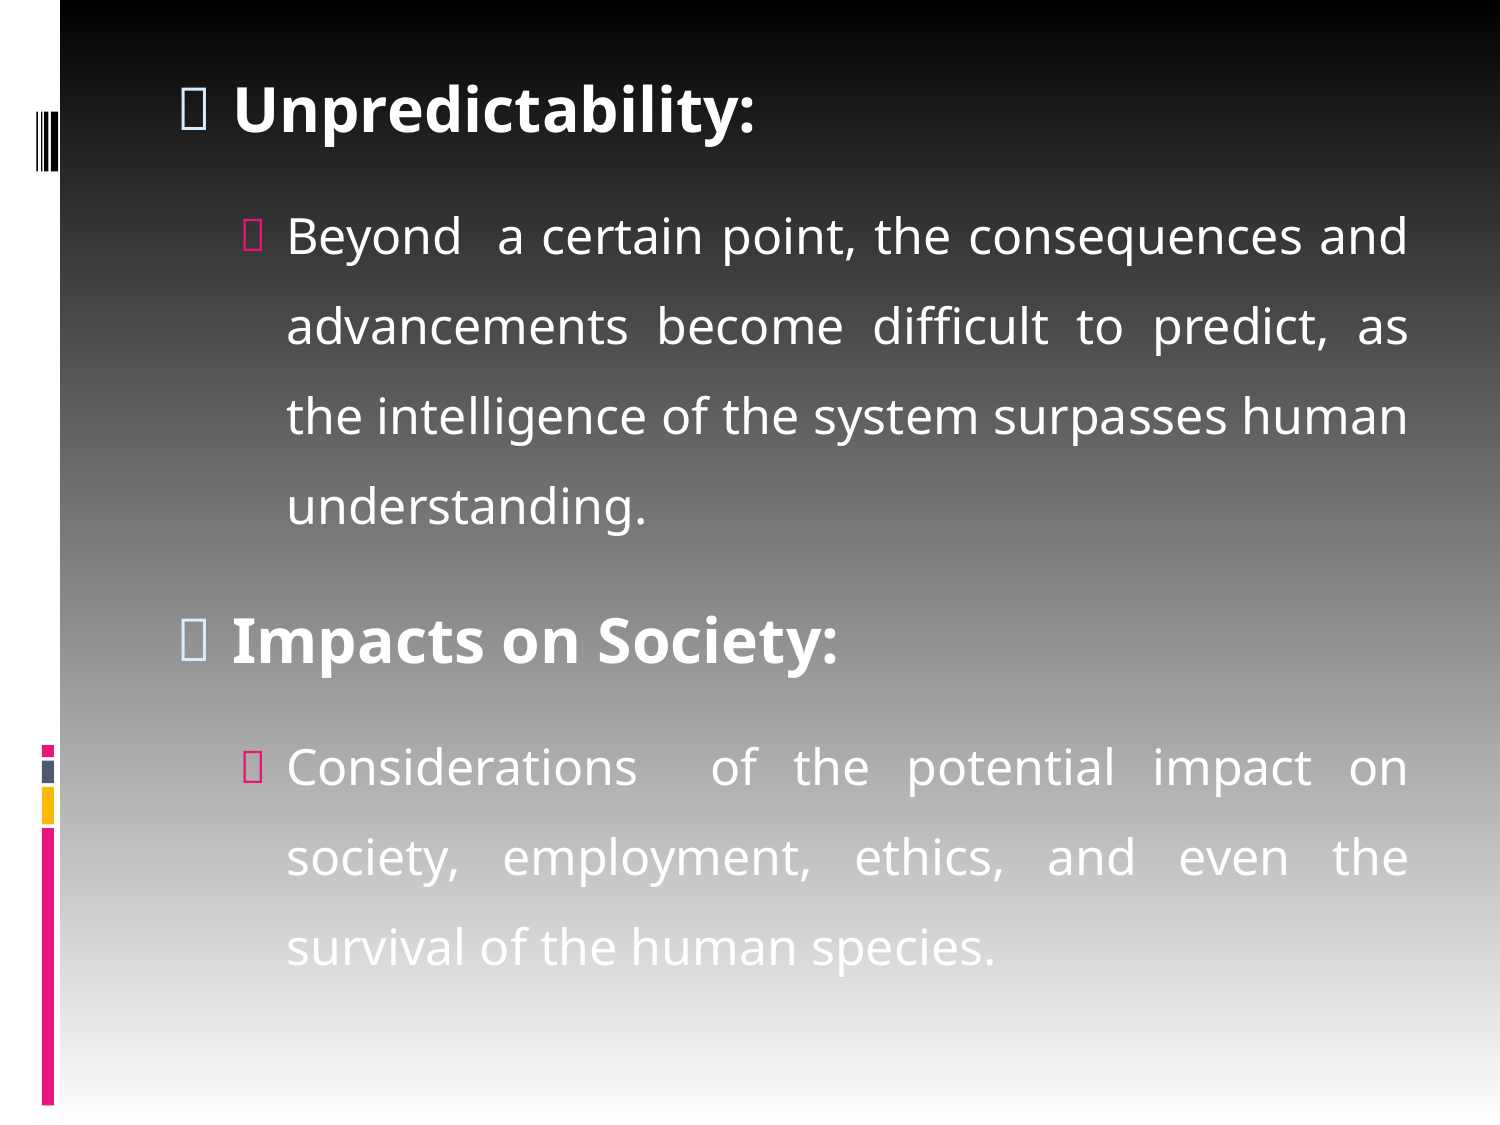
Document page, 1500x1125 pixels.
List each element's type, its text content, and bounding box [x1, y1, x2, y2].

list Unpredictability: Beyond a certain point, the consequences and advancements become difficult to predict, as the intelligence of the system surpasses human understanding. Impacts on Society: Considerations of the potential impact on society, employment, ethics, and even the survival of the human species. [150, 62, 1425, 1043]
